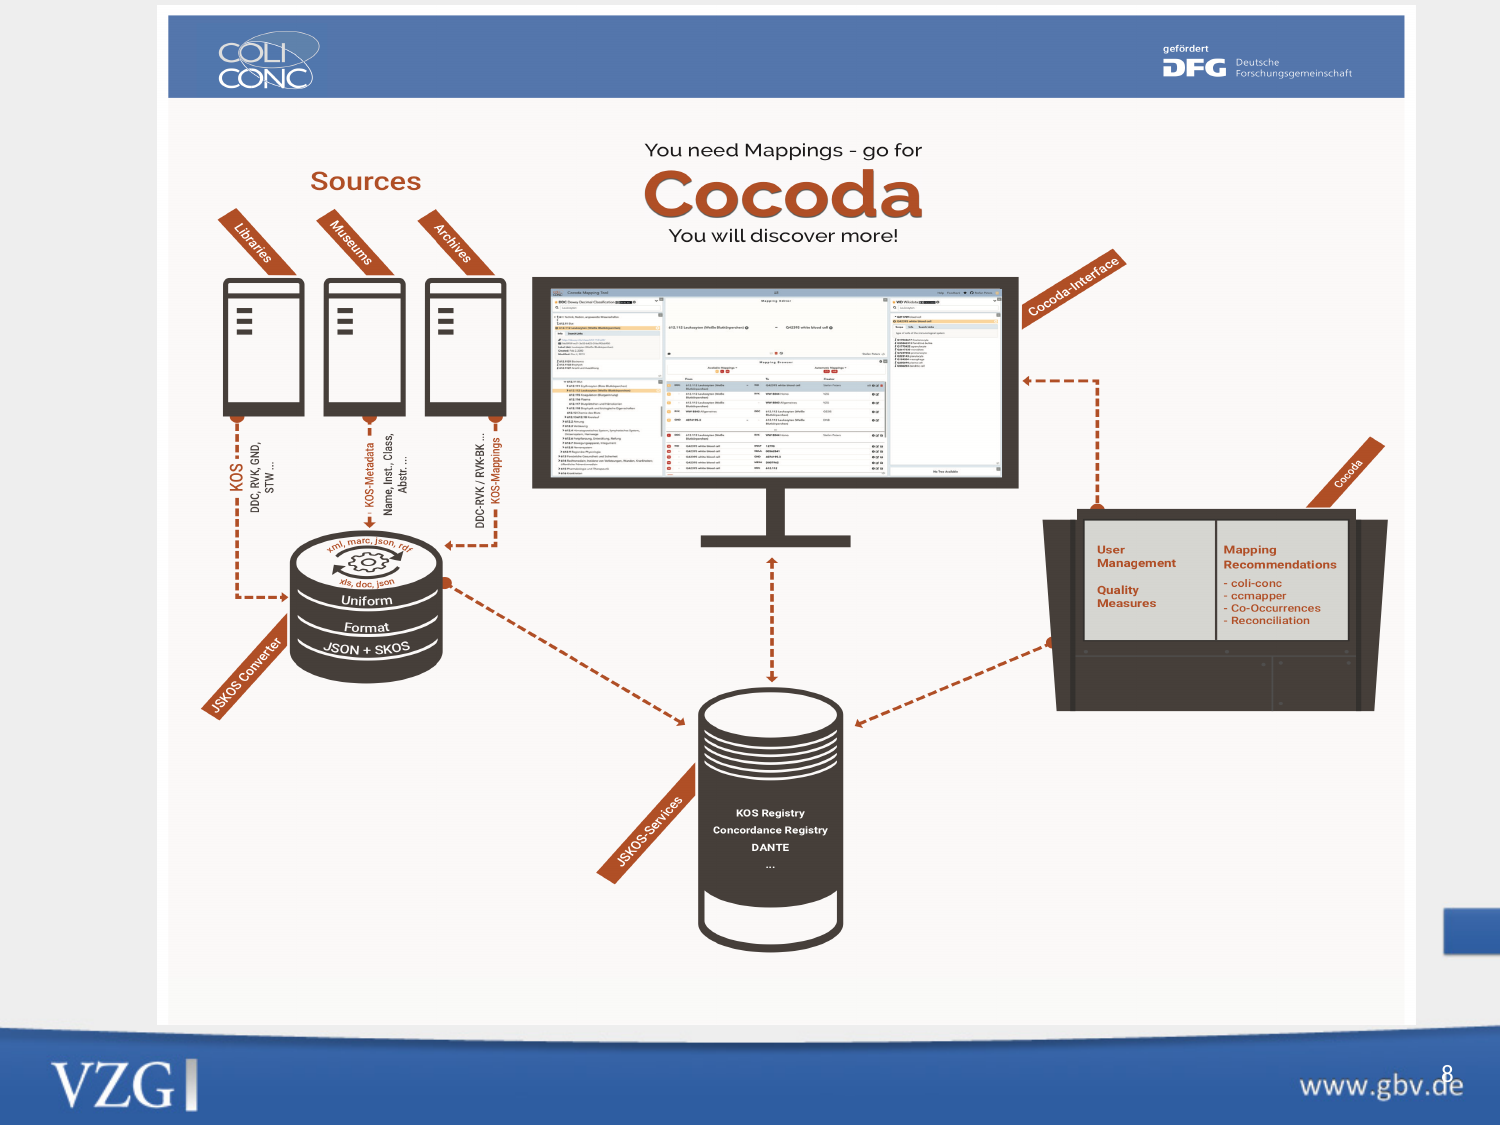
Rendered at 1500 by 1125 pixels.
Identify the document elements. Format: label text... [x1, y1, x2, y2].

text_box <Foliennummer> [1401, 1042, 1494, 1103]
picture [0, 0, 1500, 1125]
